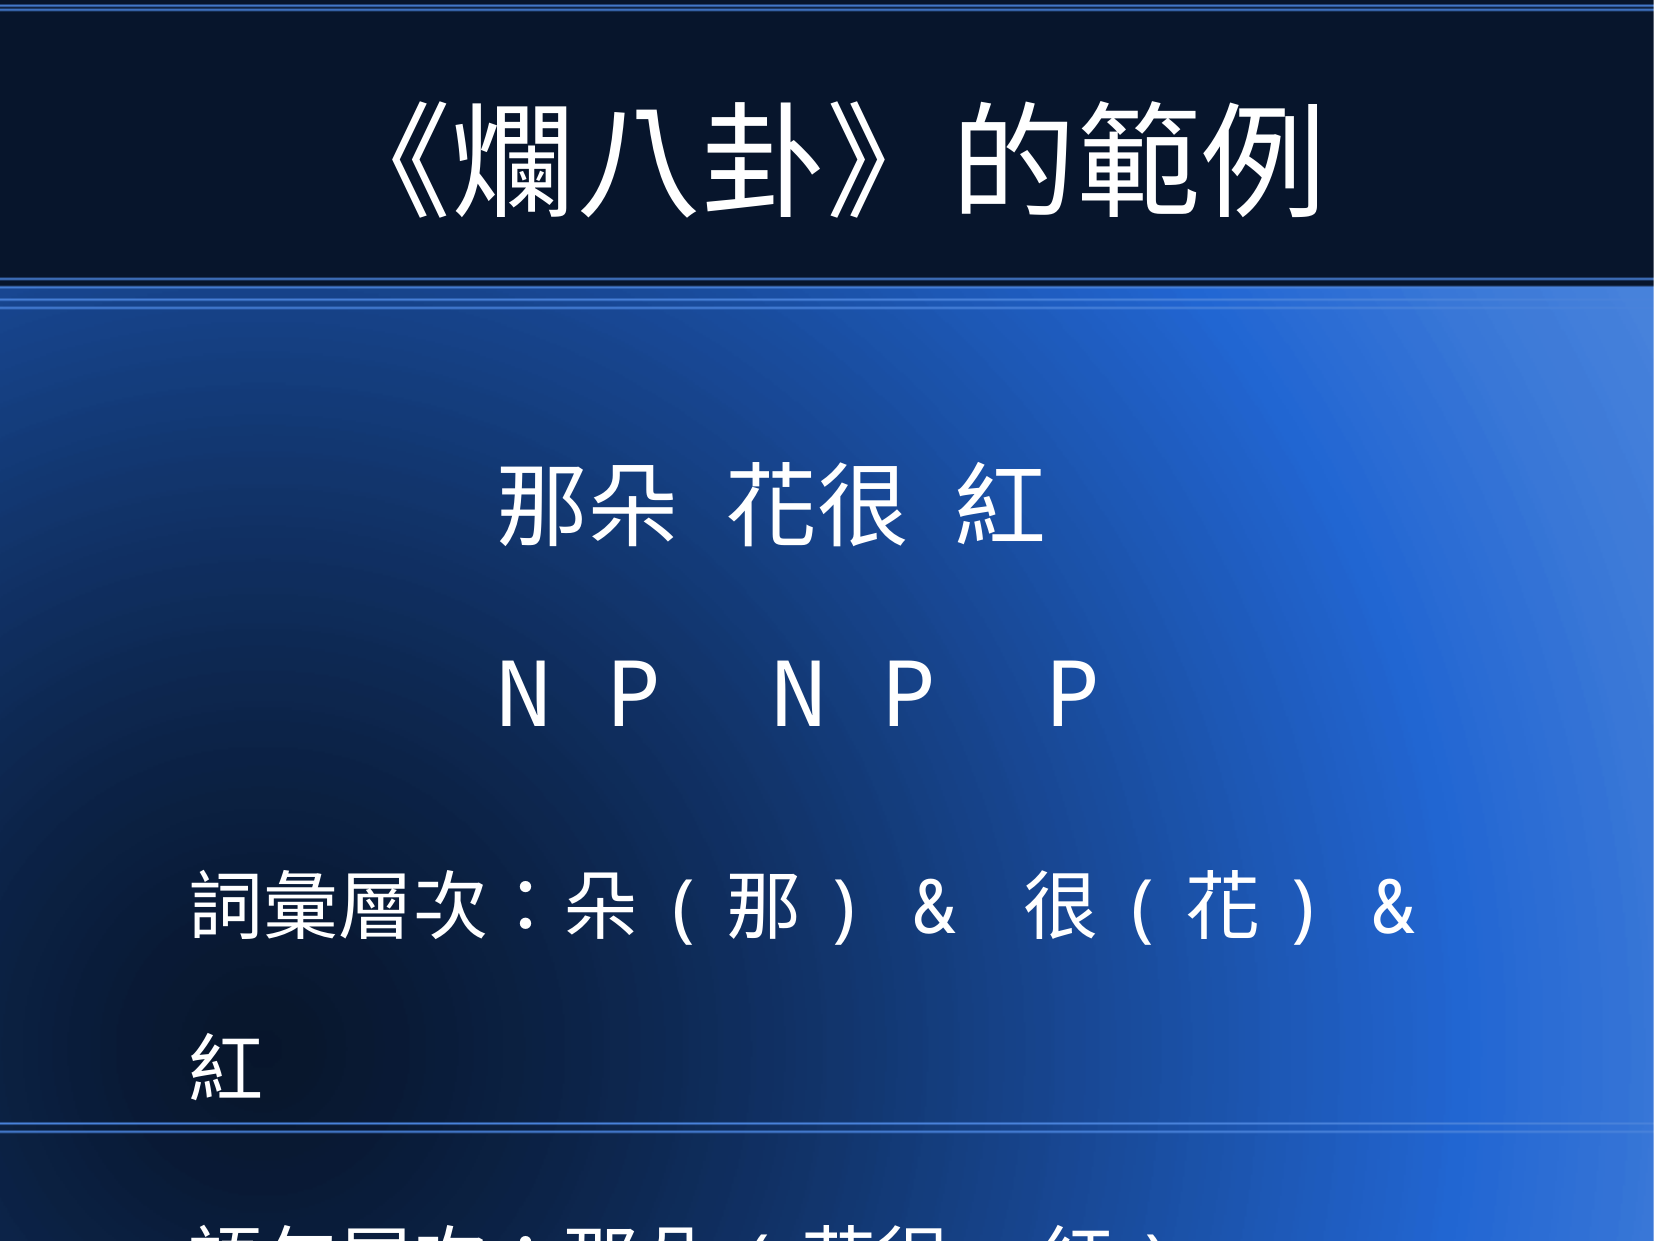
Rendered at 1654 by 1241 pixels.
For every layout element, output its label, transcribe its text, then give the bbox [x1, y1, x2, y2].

picture [0, 0, 1654, 1241]
list 那朵 花很 紅 N P N P P [496, 366, 1146, 483]
text_box [97, 483, 1654, 768]
picture [664, 1233, 687, 1241]
picture [354, 1233, 399, 1239]
picture [612, 1234, 627, 1241]
picture [911, 1233, 936, 1241]
title 《爛八卦》的範例 [82, 49, 1571, 257]
text_box 詞彙層次：朵(那) & 很(花) & 紅 語句層次：那朵(花很,紅) [188, 791, 1548, 1182]
picture [584, 1234, 595, 1241]
